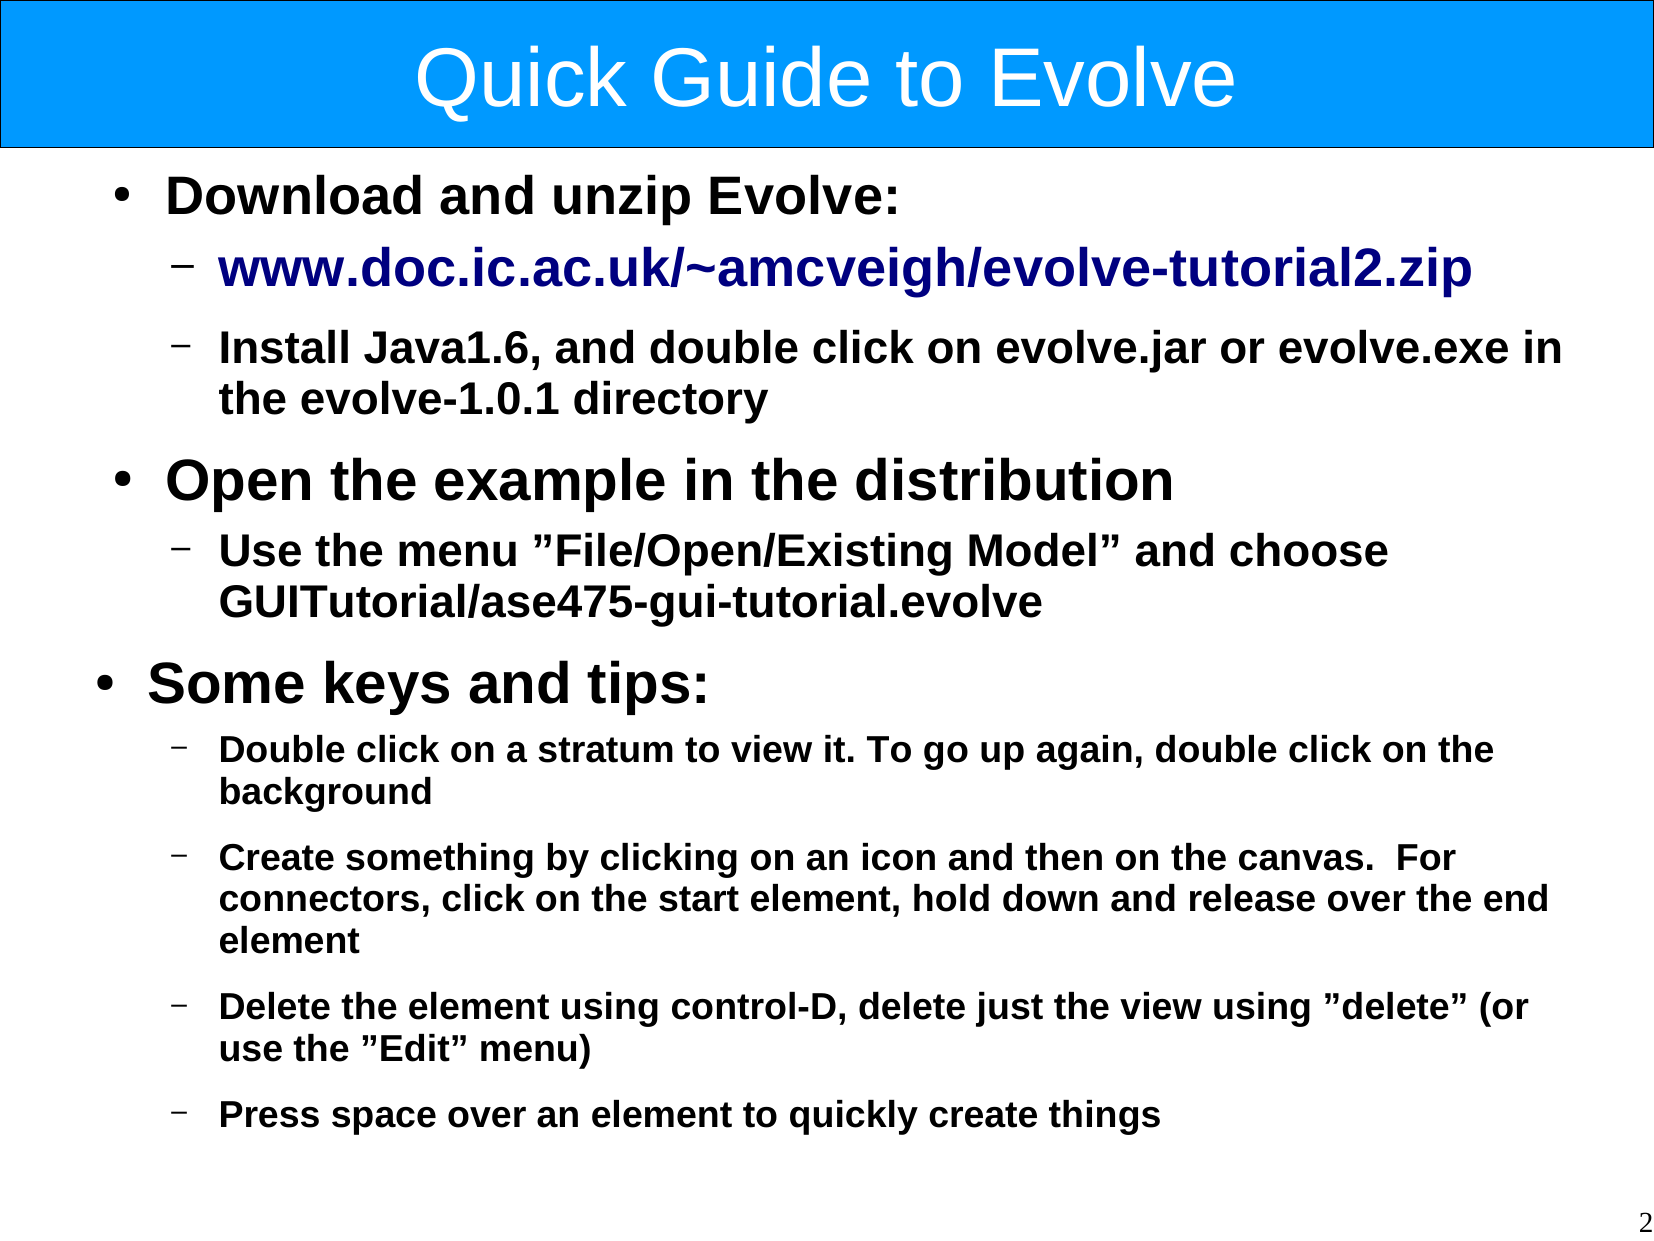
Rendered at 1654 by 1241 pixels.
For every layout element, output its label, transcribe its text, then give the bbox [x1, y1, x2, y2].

title Quick Guide to Evolve [82, 13, 1571, 142]
list Download and unzip Evolve: www.doc.ic.ac.uk/~amcveigh/evolve-tutorial2.zip Install Java1.6, and double click on evolve.jar or evolve.exe in the evolve-1.0.1 directory Open the example in the distribution Use the menu ”File/Open/Existing Model” and choose GUITutorial/ase475-gui-tutorial.evolve Some keys and tips: Double click on a stratum to view it. To go up again, double click on the background Create something by clicking on an icon and then on the canvas. For connectors, click on the start element, hold down and release over the end element Delete the element using control-D, delete just the view using ”delete” (or use the ”Edit” menu) Press space over an element to quickly create things [76, 165, 1565, 1185]
